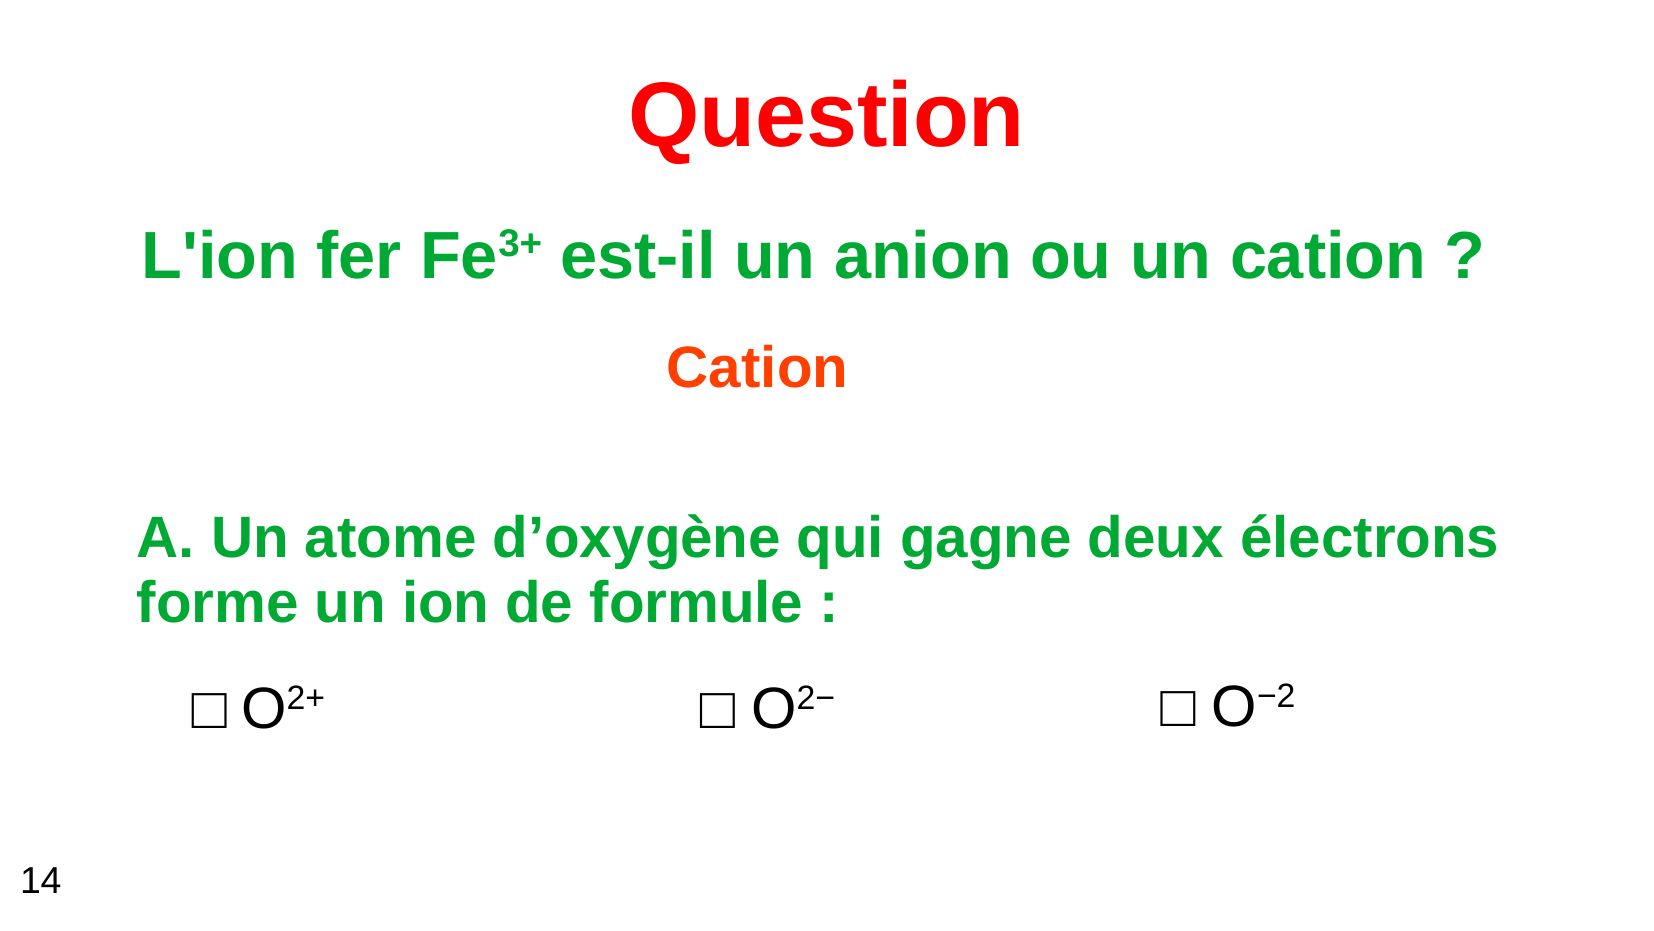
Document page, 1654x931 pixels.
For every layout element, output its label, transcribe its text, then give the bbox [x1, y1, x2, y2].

text_box □ O2+ [176, 668, 347, 755]
text_box □ O−2 [1145, 666, 1328, 750]
text_box □ O2− [685, 668, 867, 749]
list L'ion fer Fe3+ est-il un anion ou un cation ? [70, 217, 1559, 300]
text_box <number> [5, 852, 634, 923]
text_box Cation [652, 327, 967, 407]
title Question [82, 37, 1571, 193]
text_box A. Un atome d’oxygène qui gagne deux électrons forme un ion de formule : [122, 497, 1557, 643]
